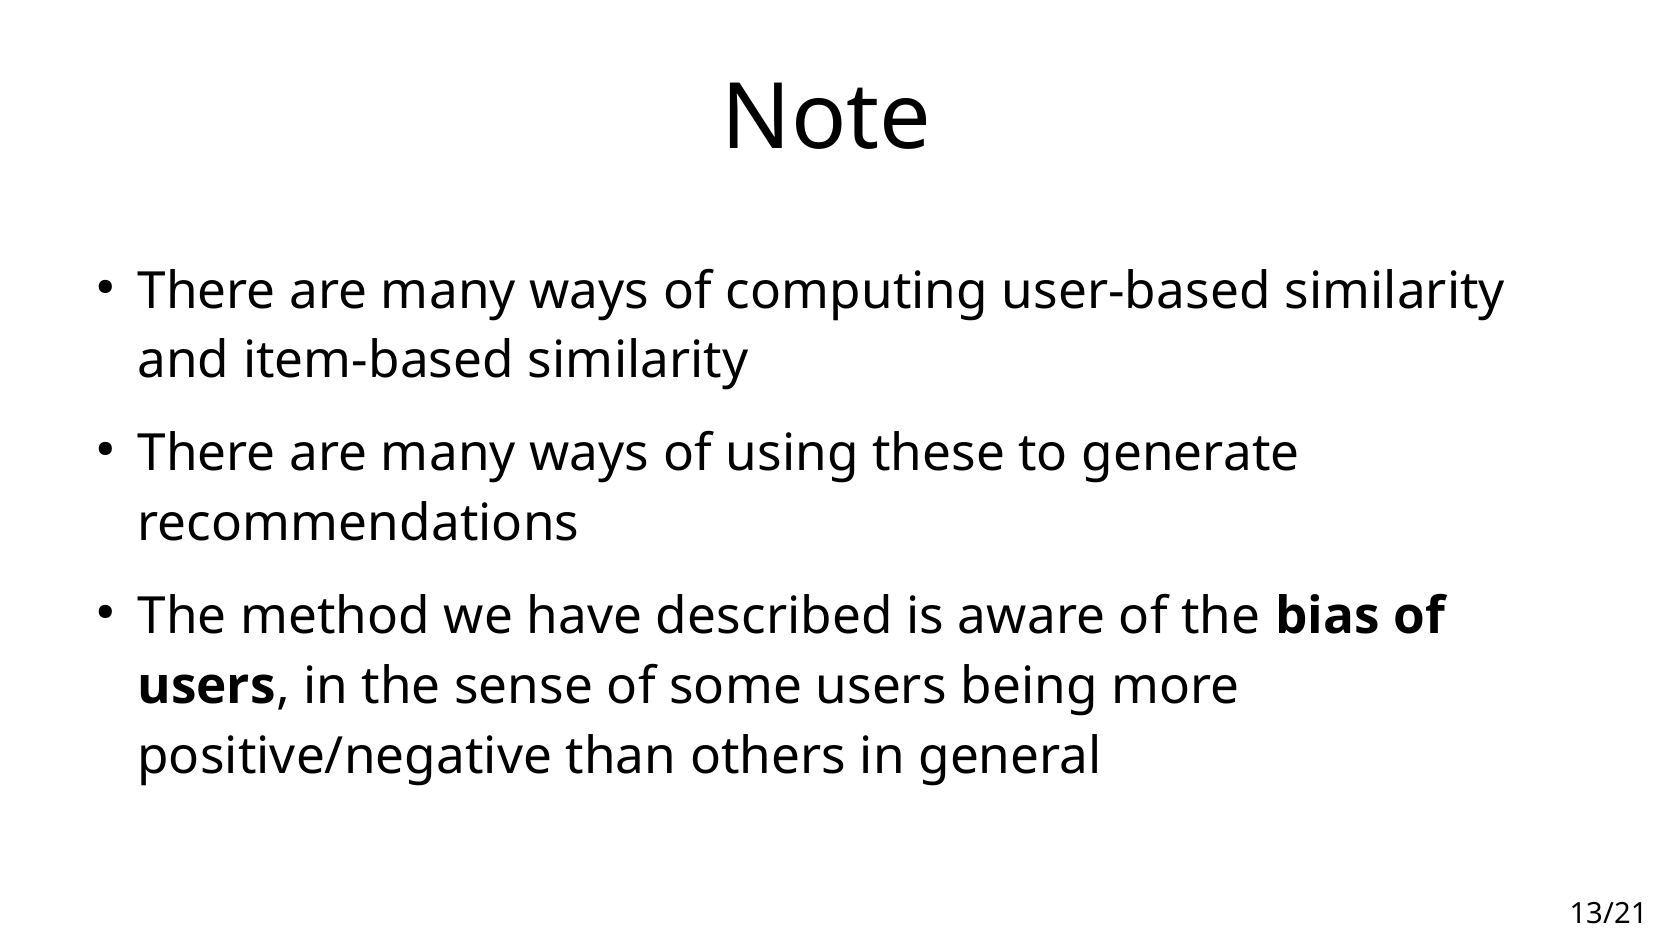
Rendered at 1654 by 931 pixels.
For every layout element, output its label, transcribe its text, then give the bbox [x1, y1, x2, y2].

title Note [82, 1, 1571, 226]
list There are many ways of computing user-based similarity and item-based similarity There are many ways of using these to generate recommendations The method we have described is aware of the bias of users, in the sense of some users being more positive/negative than others in general [82, 253, 1571, 793]
